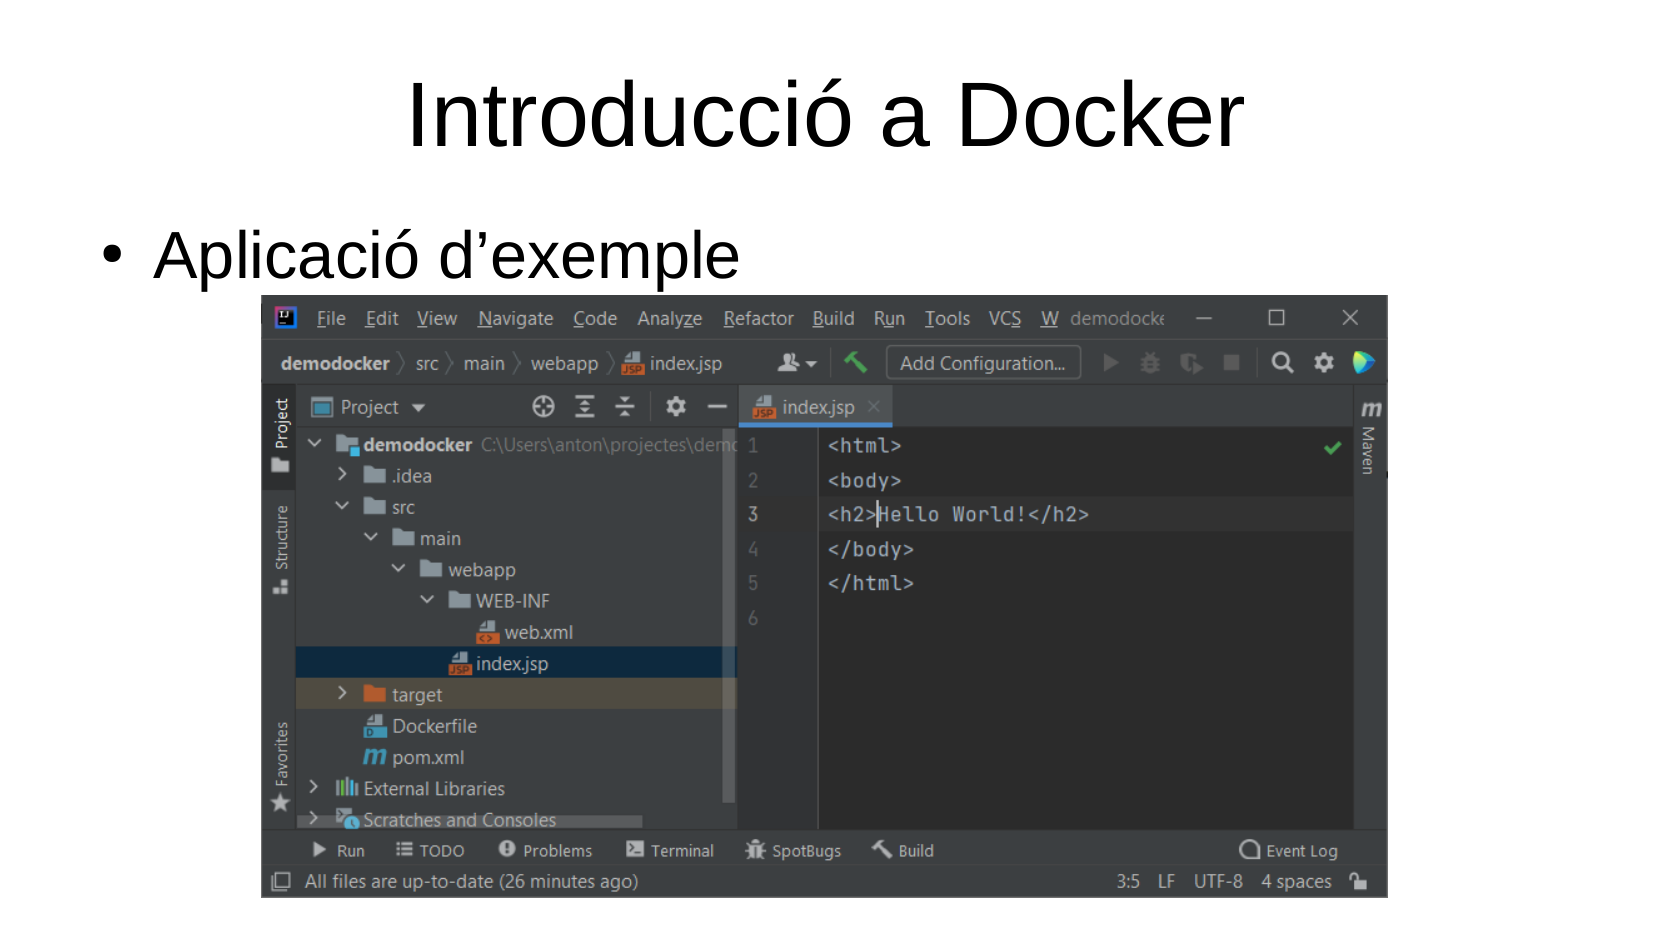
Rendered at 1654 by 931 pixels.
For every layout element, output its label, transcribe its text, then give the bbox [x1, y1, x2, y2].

list Aplicació d’exemple [82, 217, 1571, 758]
picture [261, 295, 1388, 898]
title Introducció a Docker [82, 37, 1571, 193]
